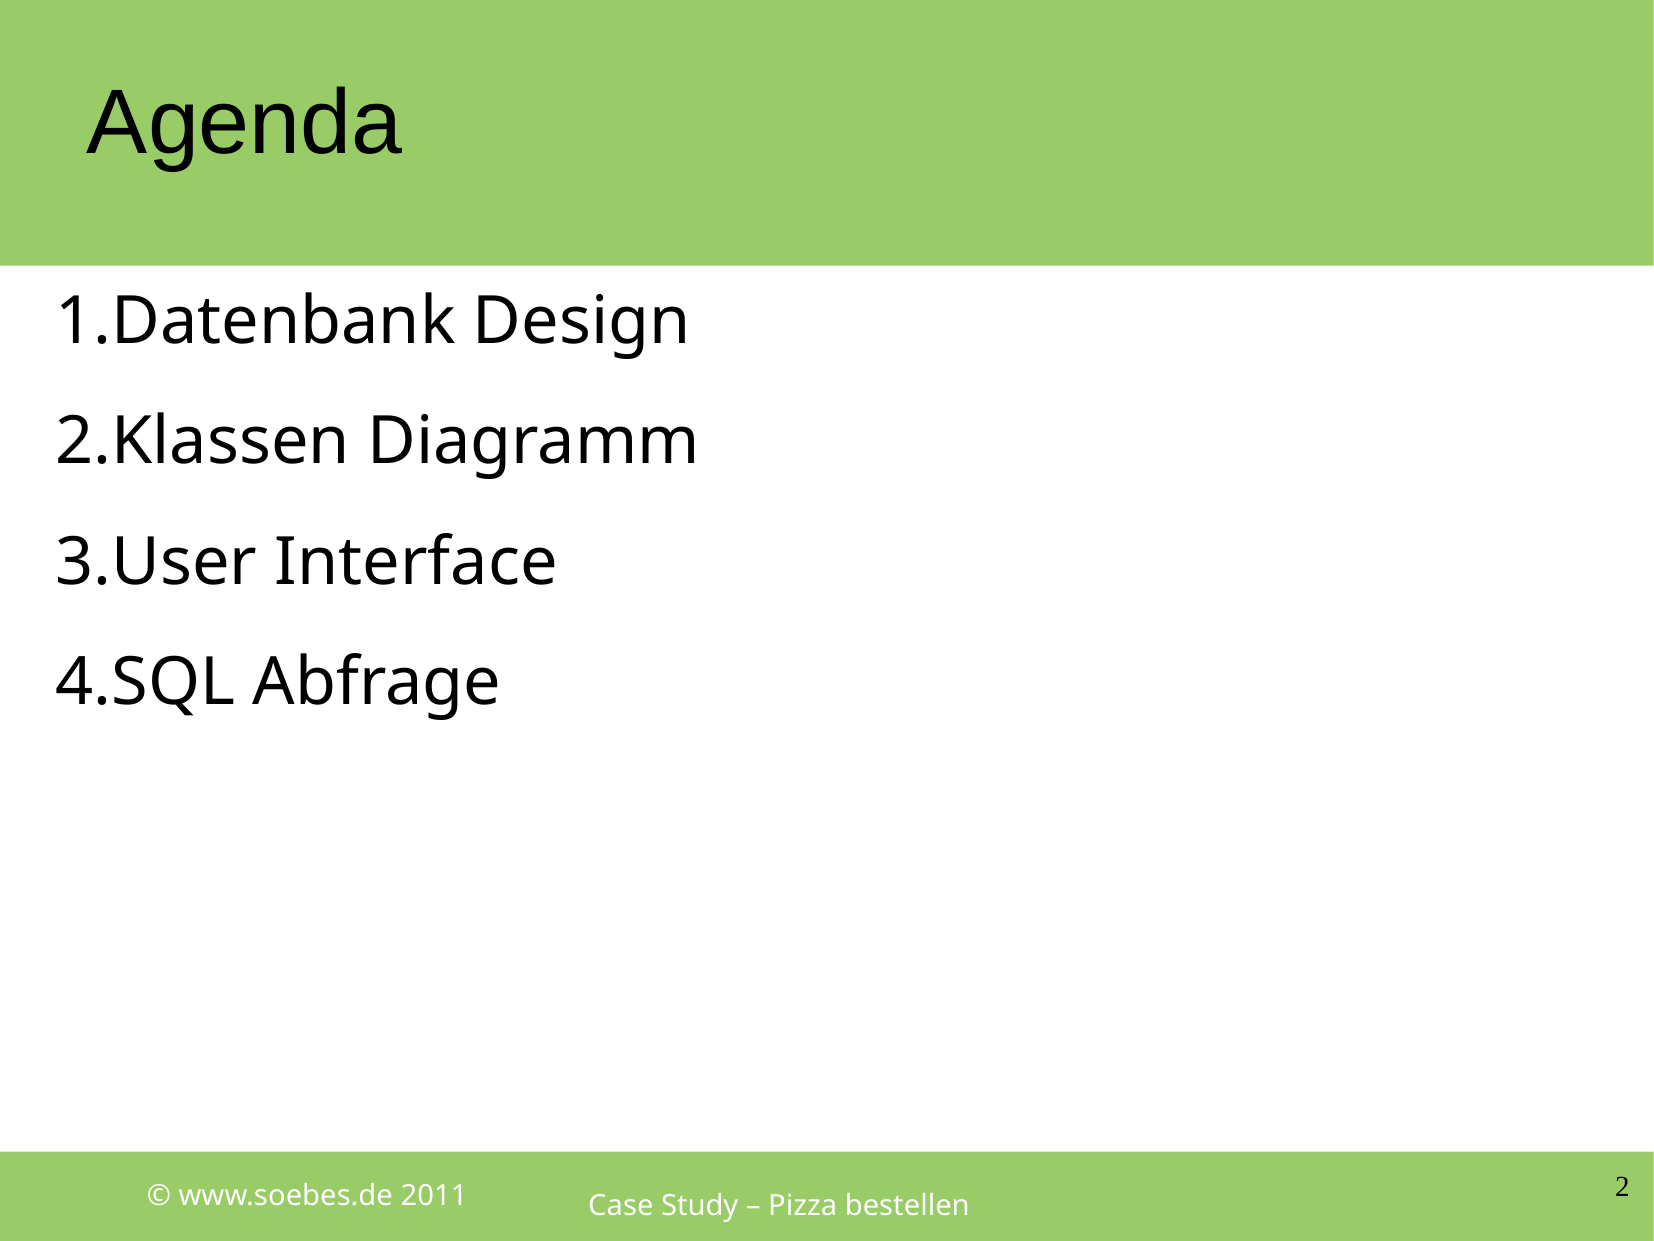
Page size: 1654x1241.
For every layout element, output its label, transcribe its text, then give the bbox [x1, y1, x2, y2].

list Datenbank Design Klassen Diagramm User Interface SQL Abfrage [37, 272, 1613, 1091]
title Agenda [86, 17, 1576, 226]
